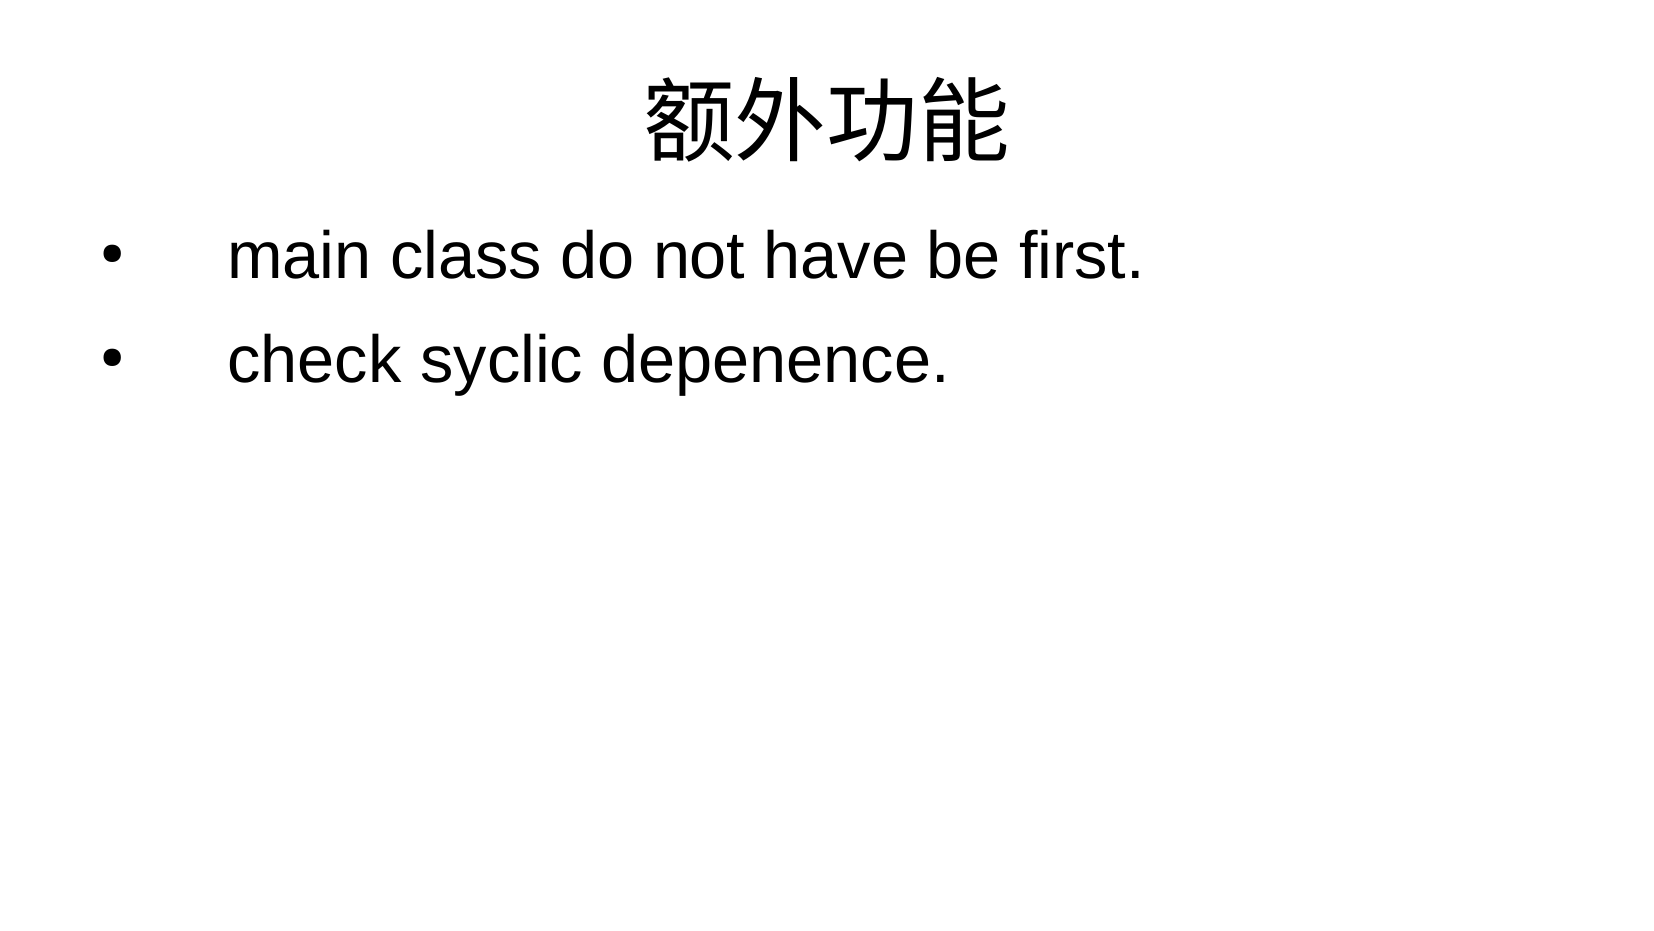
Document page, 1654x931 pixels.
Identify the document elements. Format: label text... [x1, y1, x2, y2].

list main class do not have be first. check syclic depenence. [82, 217, 1571, 758]
title 额外功能 [82, 37, 1571, 193]
